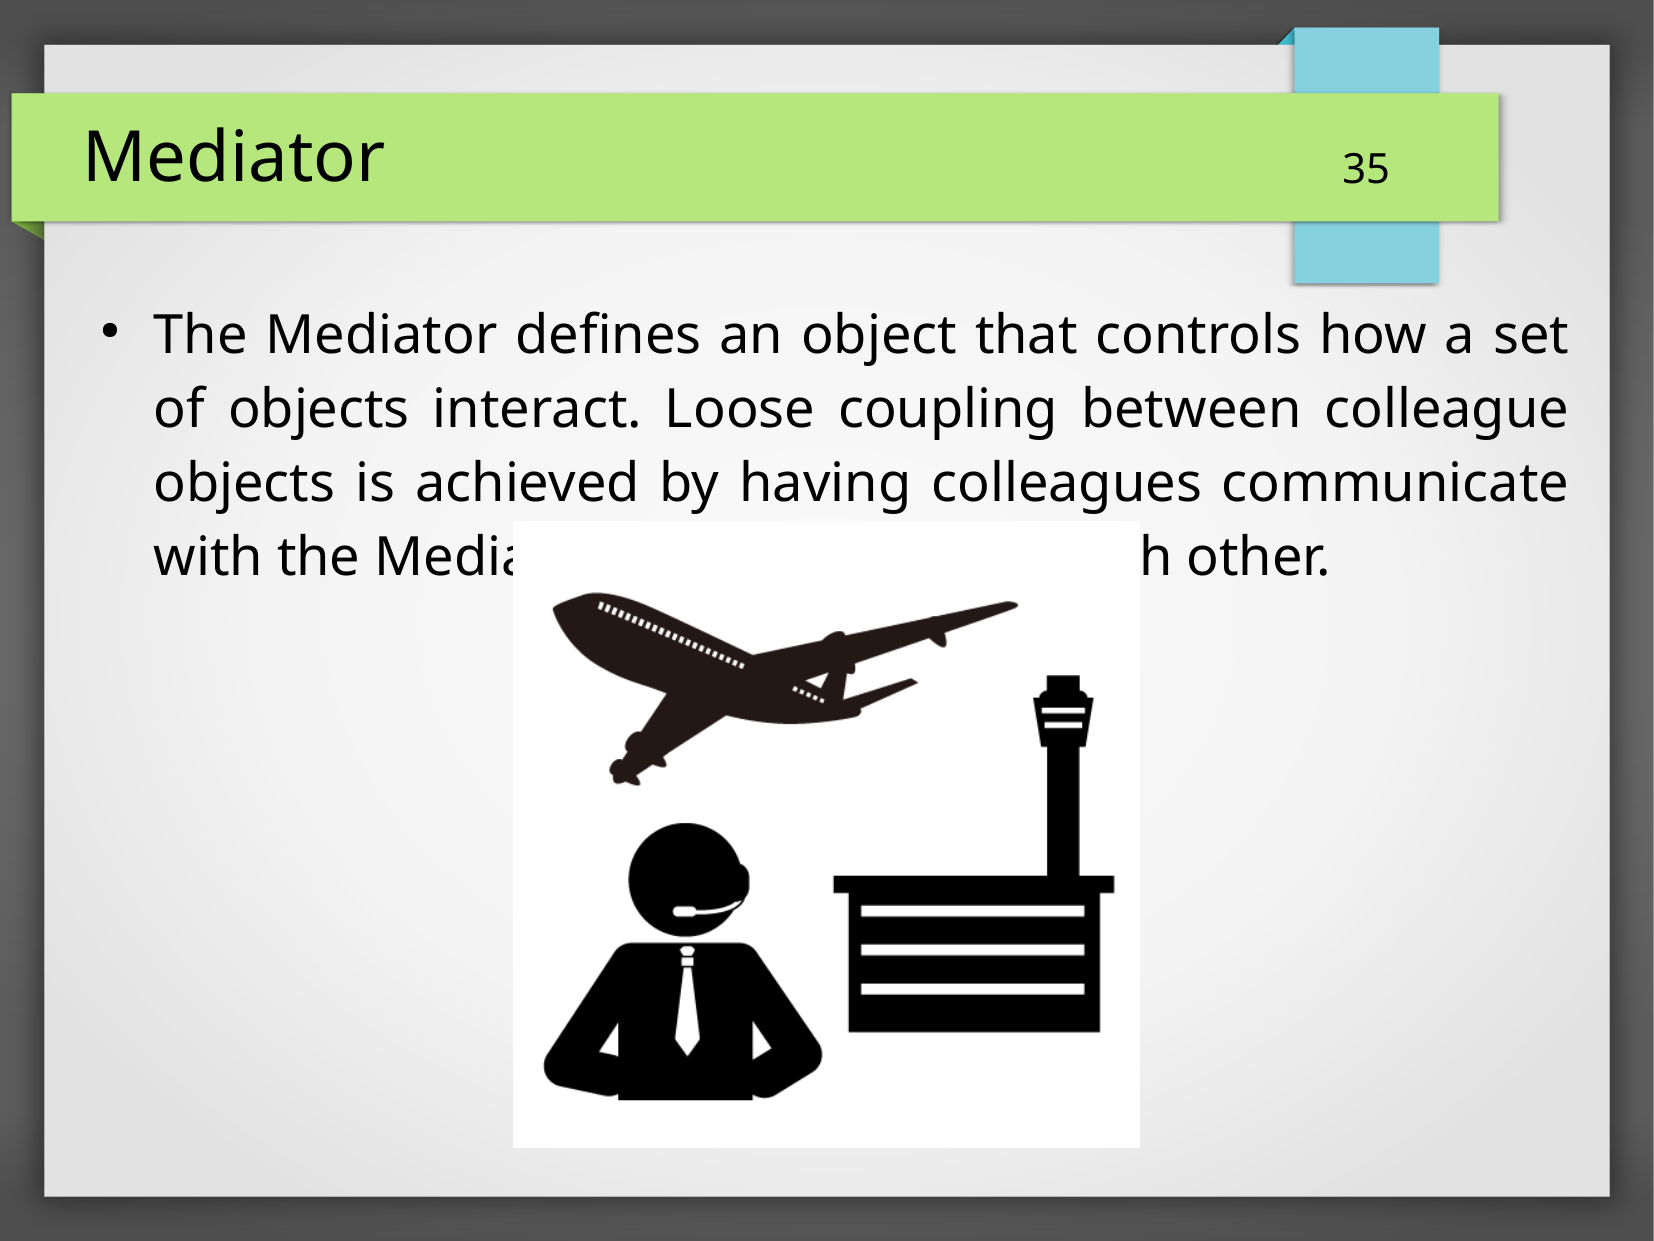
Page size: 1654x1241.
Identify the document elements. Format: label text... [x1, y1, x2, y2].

picture [0, 0, 1654, 1241]
title Mediator [82, 94, 1264, 213]
list The Mediator defines an object that controls how a set of objects interact. Loose coupling between colleague objects is achieved by having colleagues communicate with the Mediator, rather than with each other. [82, 295, 1571, 1015]
text_box <number> [1254, 131, 1479, 207]
